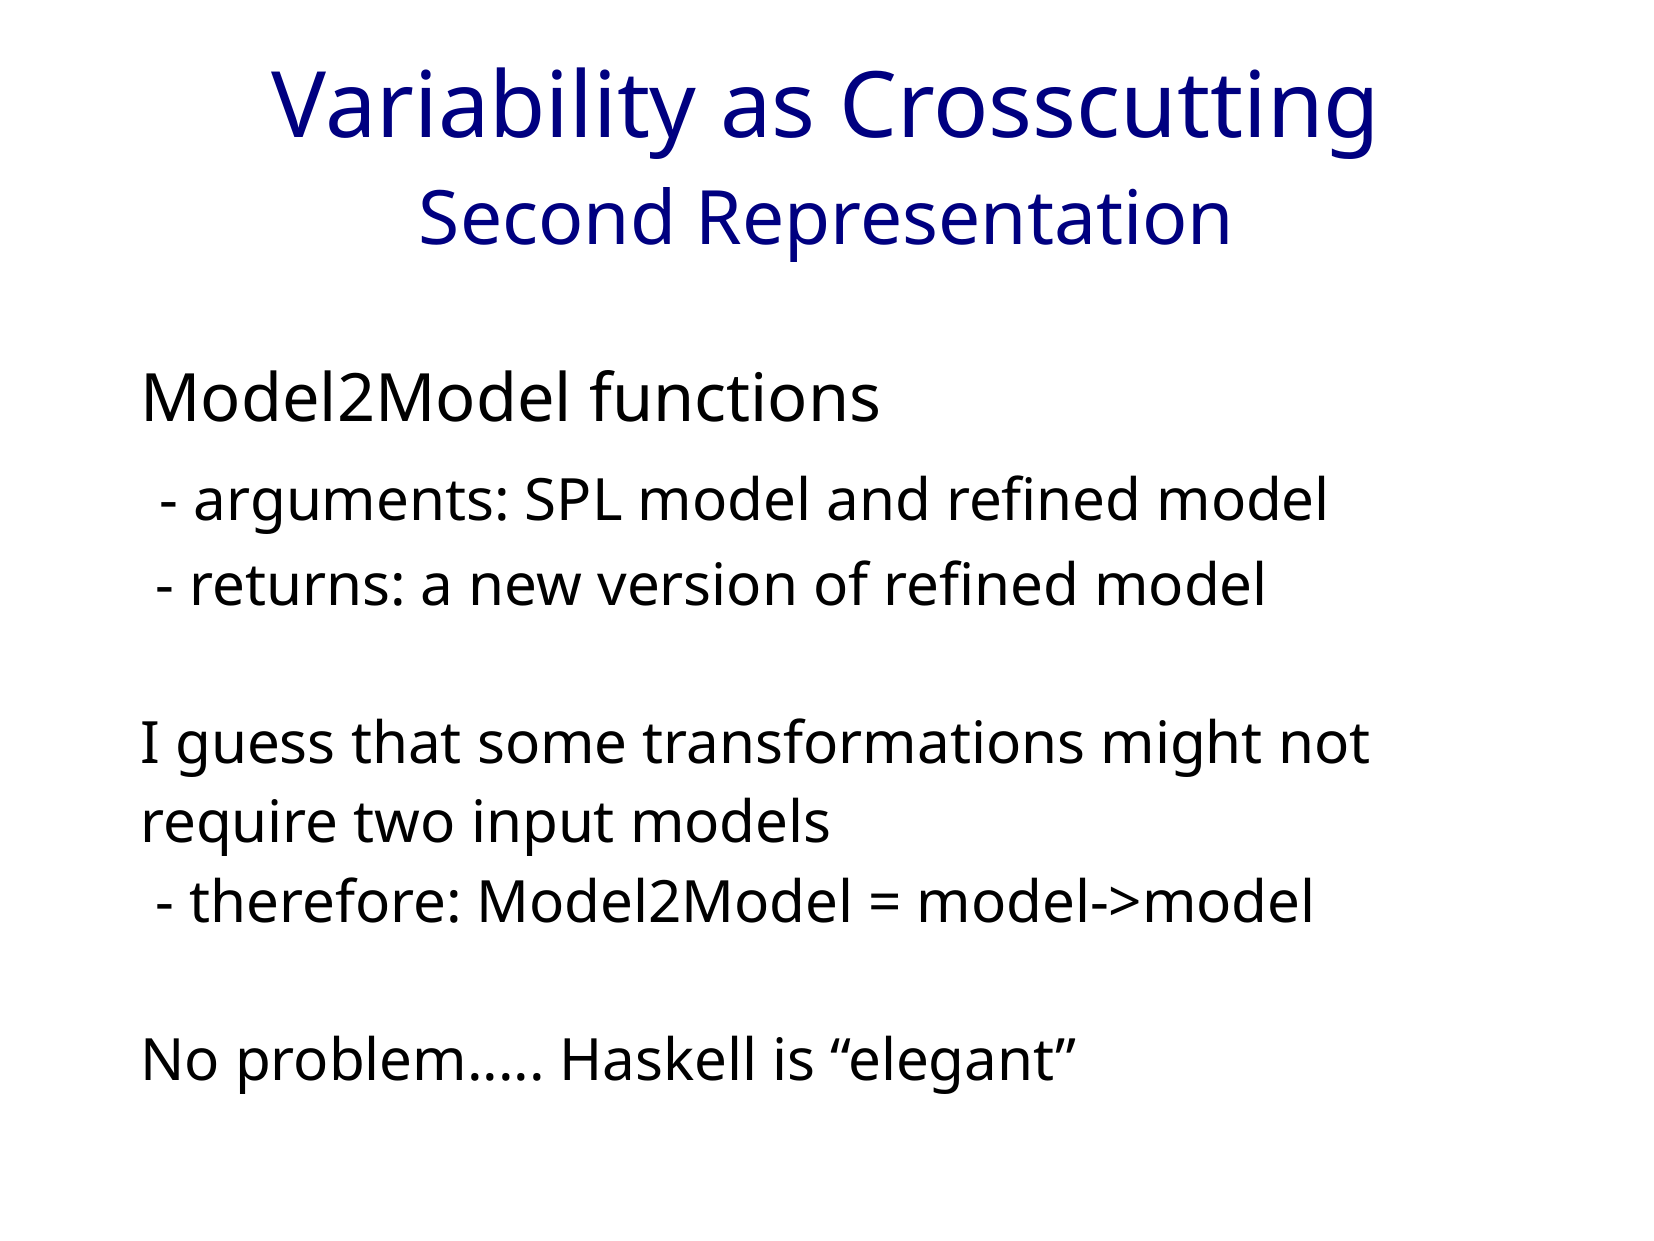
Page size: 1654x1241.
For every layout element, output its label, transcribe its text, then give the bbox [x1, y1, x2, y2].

title Variability as Crosscutting Second Representation [82, 36, 1571, 270]
text_box Model2Model functions - arguments: SPL model and refined model - returns: a new version of refined model I guess that some transformations might not require two input models - therefore: Model2Model = model->model No problem..... Haskell is “elegant” [125, 342, 1583, 1208]
